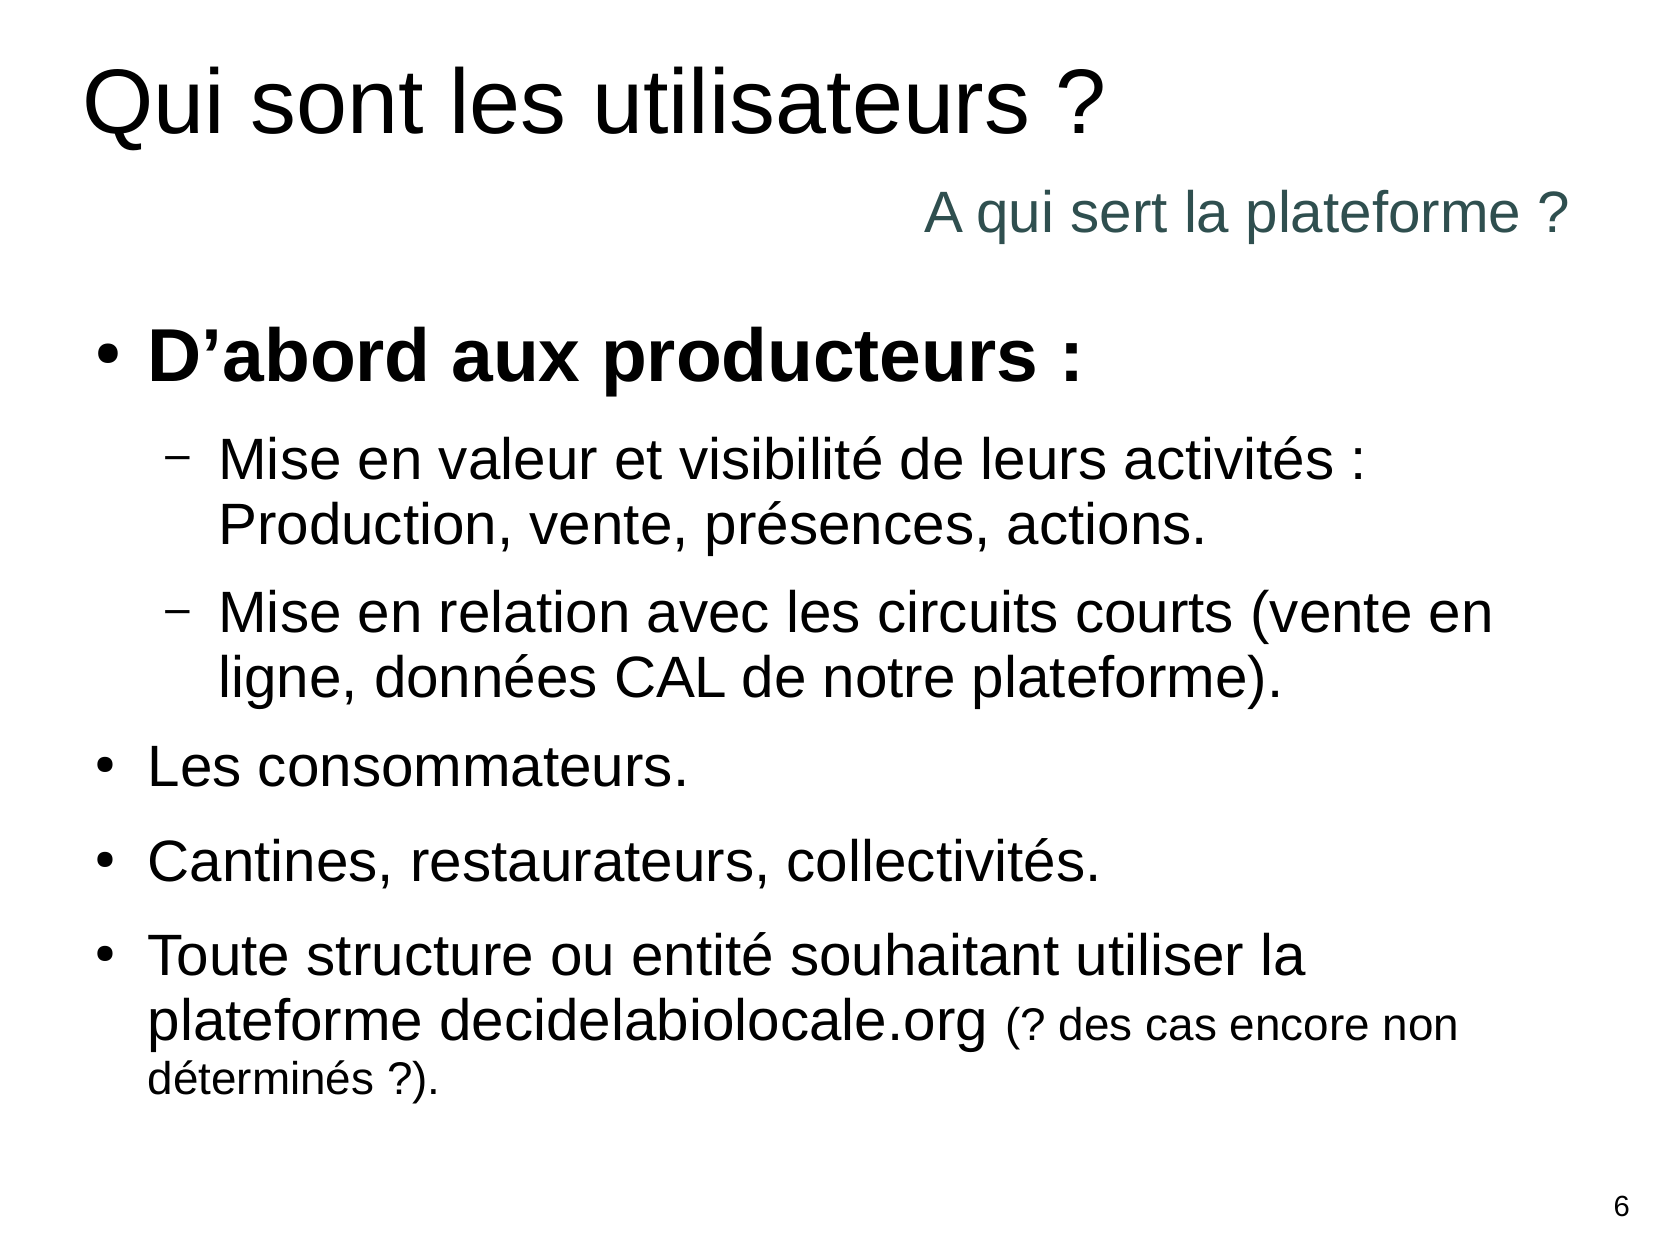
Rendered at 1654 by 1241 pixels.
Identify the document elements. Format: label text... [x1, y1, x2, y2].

title Qui sont les utilisateurs ? [82, 49, 1571, 154]
title A qui sert la plateforme ? [82, 165, 1571, 260]
list D’abord aux producteurs : Mise en valeur et visibilité de leurs activités : Production, vente, présences, actions. Mise en relation avec les circuits courts (vente en ligne, données CAL de notre plateforme). Les consommateurs. Cantines, restaurateurs, collectivités. Toute structure ou entité souhaitant utiliser la plateforme decidelabiolocale.org (? des cas encore non déterminés ?). [76, 312, 1565, 1110]
